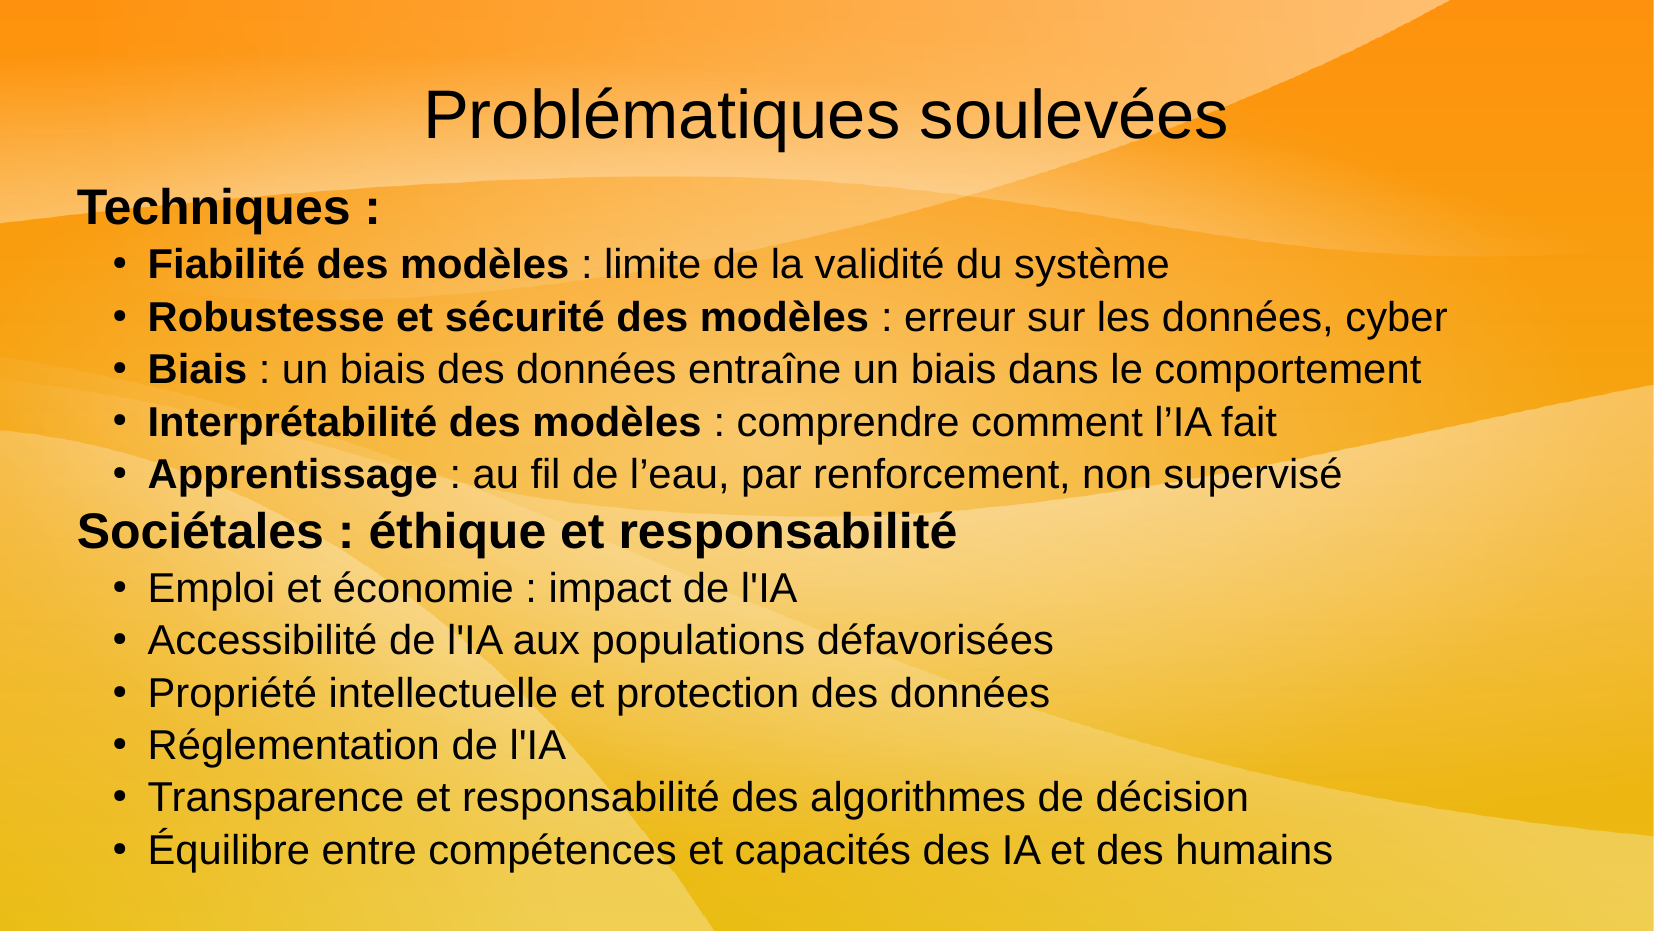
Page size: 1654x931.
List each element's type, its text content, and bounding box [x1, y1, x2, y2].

subtitle Techniques : Fiabilité des modèles : limite de la validité du système Robustesse et sécurité des modèles : erreur sur les données, cyber Biais : un biais des données entraîne un biais dans le comportement Interprétabilité des modèles : comprendre comment l’IA fait Apprentissage : au fil de l’eau, par renforcement, non supervisé Sociétales : éthique et responsabilité Emploi et économie : impact de l'IA Accessibilité de l'IA aux populations défavorisées Propriété intellectuelle et protection des données Réglementation de l'IA Transparence et responsabilité des algorithmes de décision Équilibre entre compétences et capacités des IA et des humains [76, 179, 1565, 931]
title Problématiques soulevées [82, 37, 1571, 193]
picture [0, 0, 1654, 931]
